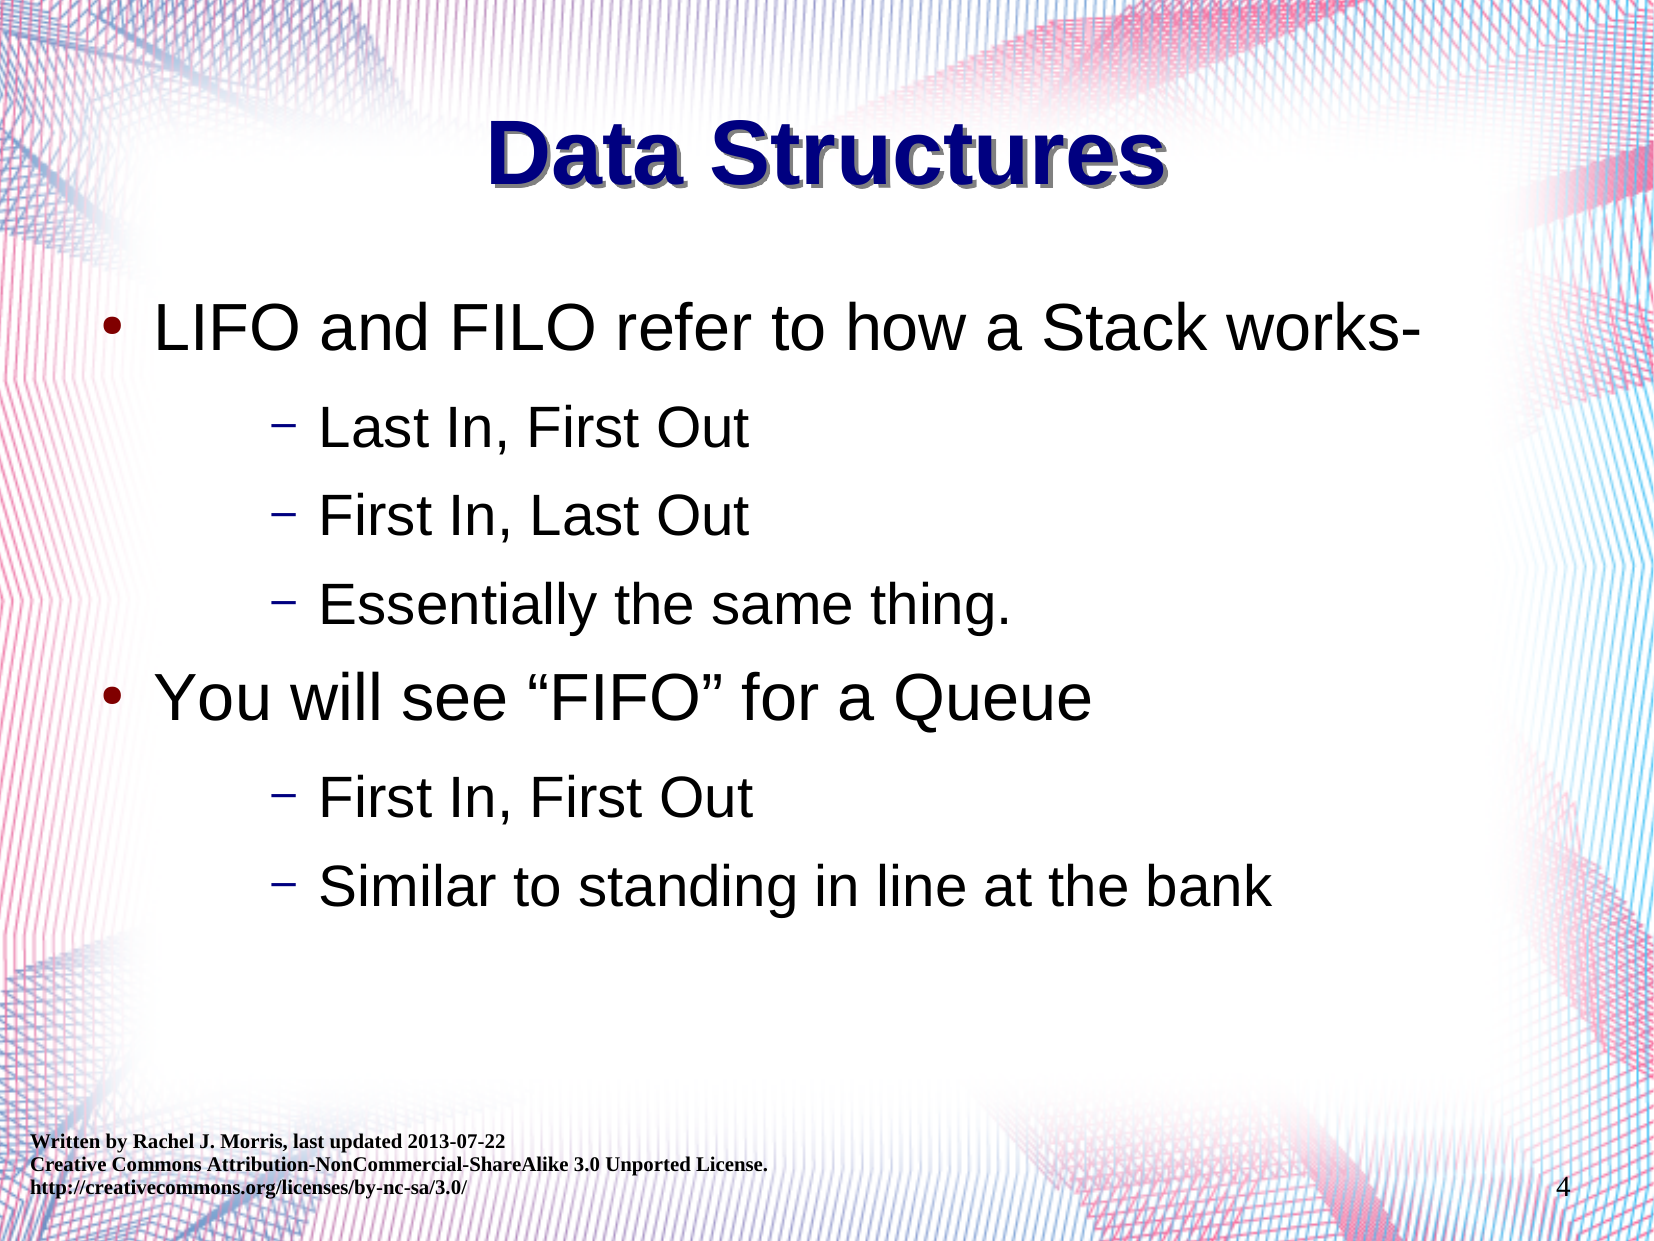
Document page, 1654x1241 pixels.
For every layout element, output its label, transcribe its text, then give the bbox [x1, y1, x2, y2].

list LIFO and FILO refer to how a Stack works- Last In, First Out First In, Last Out Essentially the same thing. You will see “FIFO” for a Queue First In, First Out Similar to standing in line at the bank [82, 290, 1571, 1010]
picture [0, 0, 1654, 1241]
title Data Structures [82, 49, 1571, 257]
